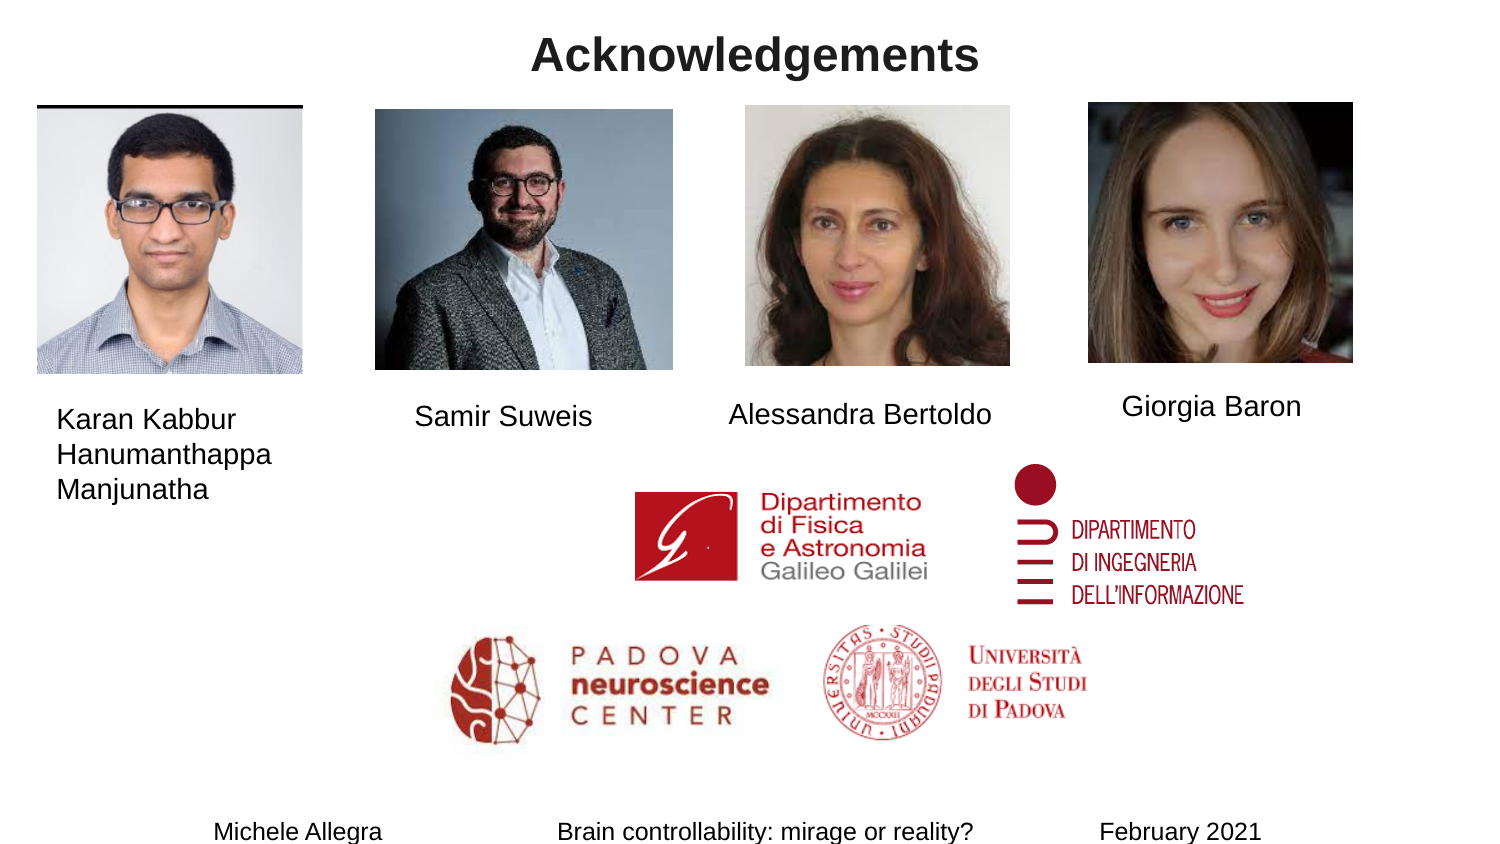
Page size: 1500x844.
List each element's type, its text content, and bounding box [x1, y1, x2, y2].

text_box Samir Suweis [399, 382, 648, 448]
picture [375, 109, 673, 370]
text_box Alessandra Bertoldo [713, 380, 1041, 446]
text_box Giorgia Baron [1106, 372, 1434, 438]
picture [1088, 102, 1353, 363]
text_box Michele Allegra Brain controllability: mirage or reality? February 2021 [64, 804, 1415, 844]
text_box Karan Kabbur Hanumanthappa Manjunatha [41, 385, 290, 521]
picture [745, 105, 1010, 366]
picture [435, 448, 1295, 804]
text_box Acknowledgements [74, 30, 1436, 132]
picture [37, 105, 303, 374]
